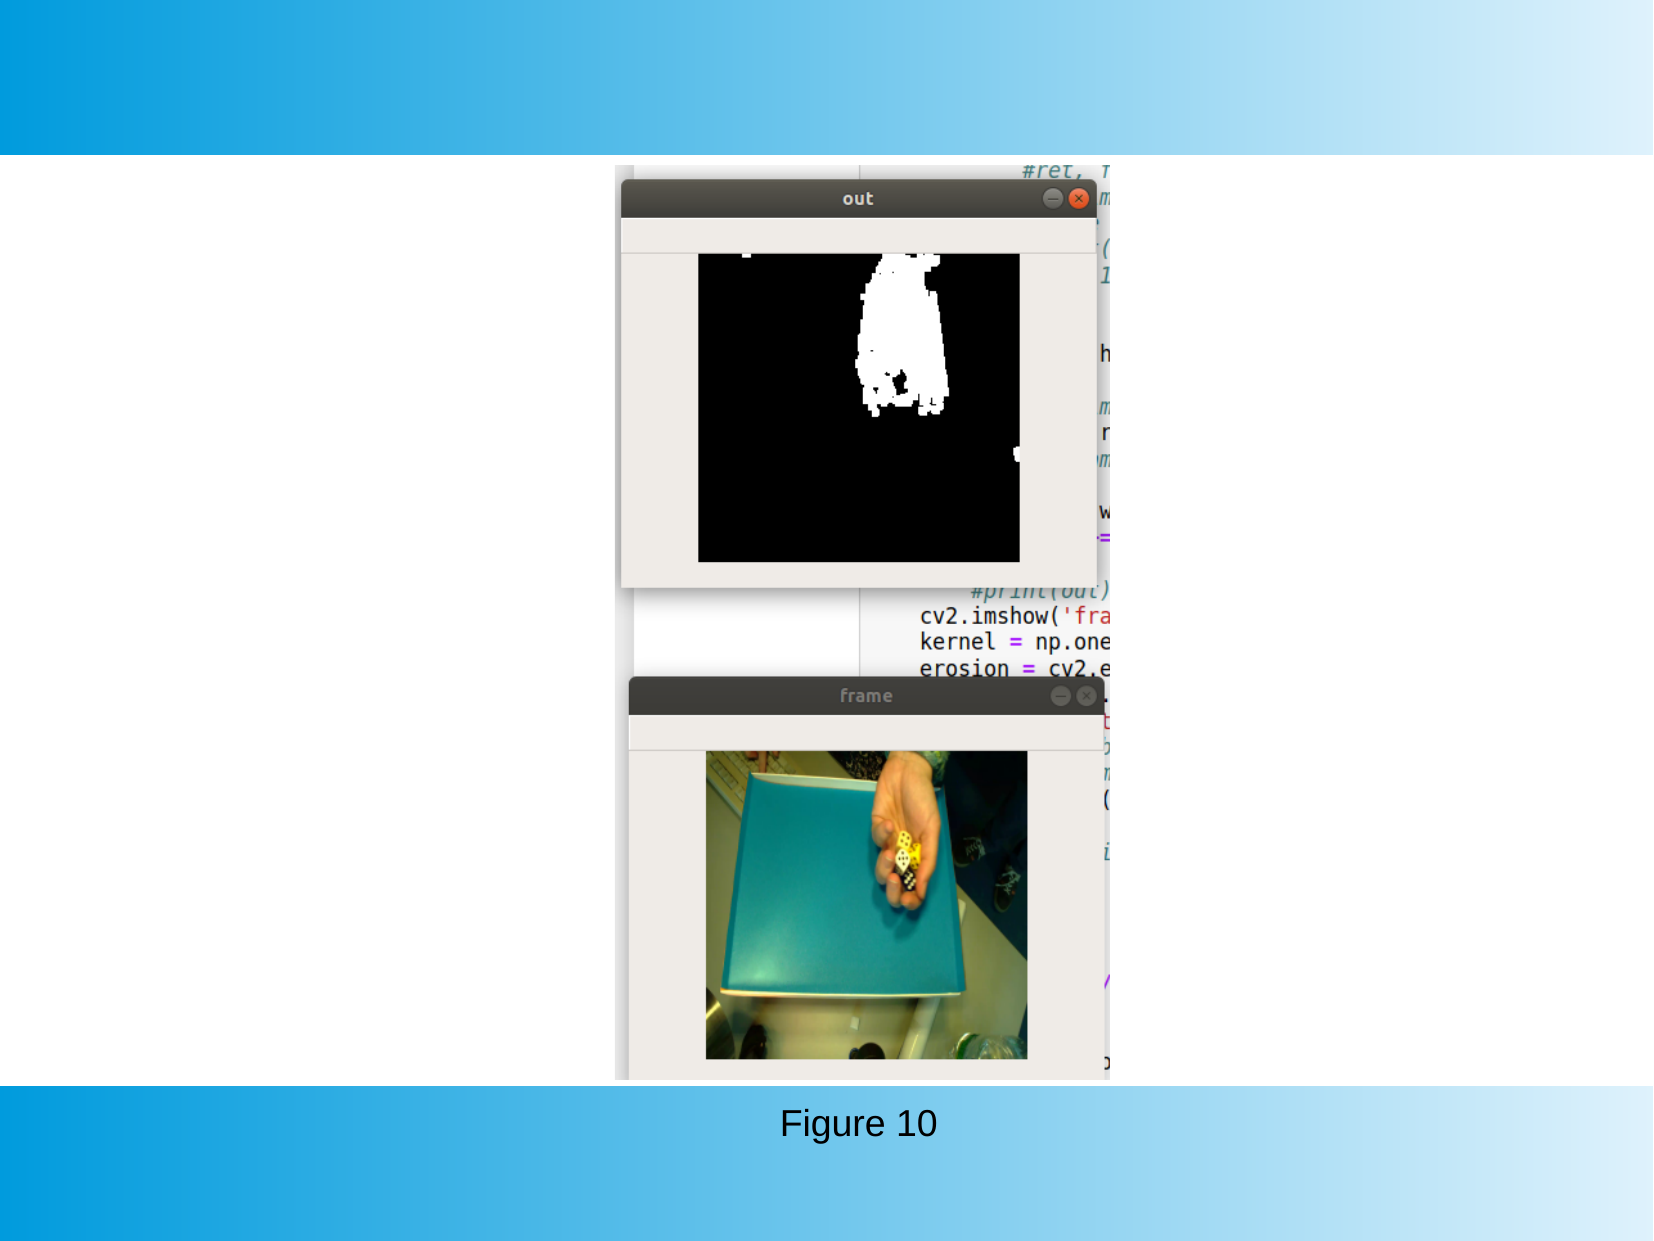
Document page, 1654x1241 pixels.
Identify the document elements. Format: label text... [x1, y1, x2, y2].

picture [614, 165, 1110, 1081]
text_box Figure 10 [765, 1095, 1081, 1152]
